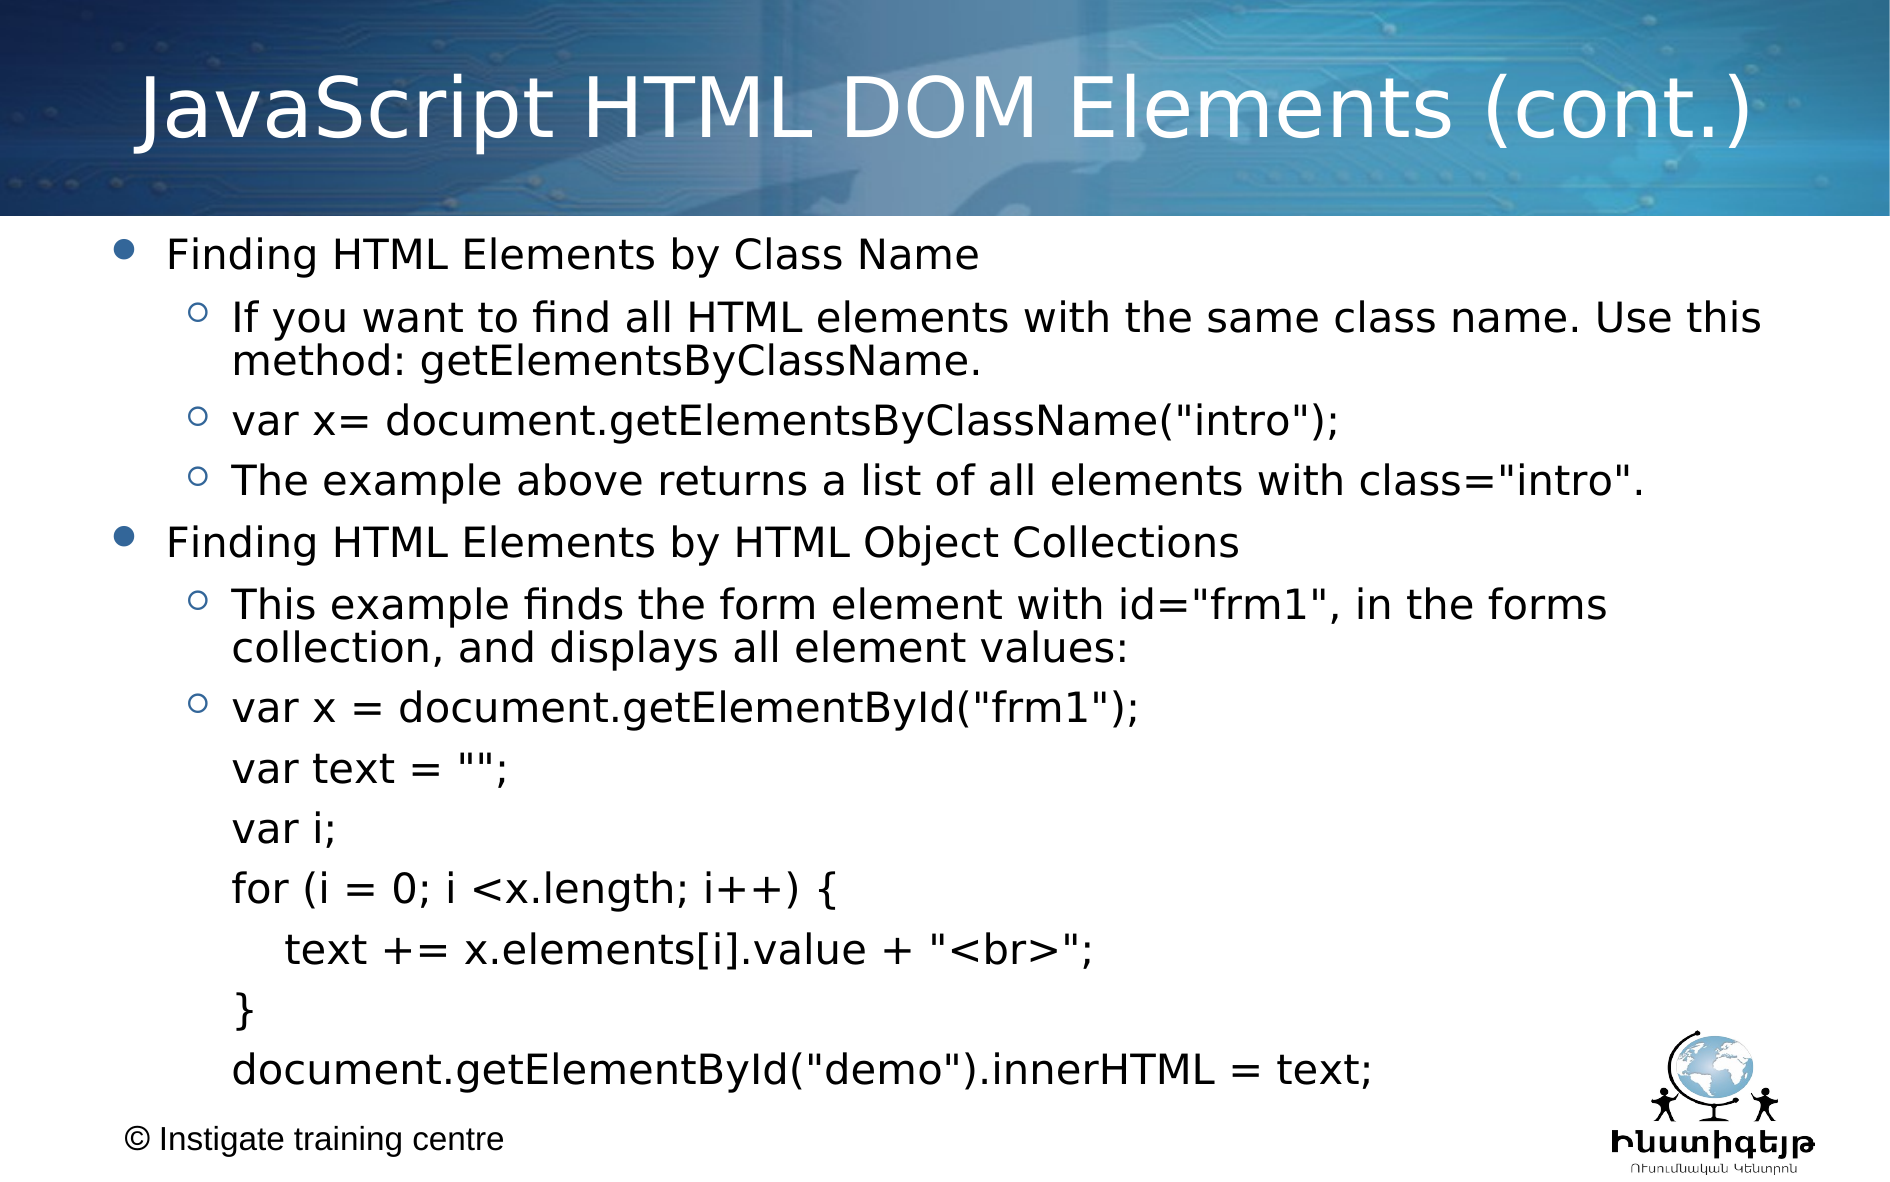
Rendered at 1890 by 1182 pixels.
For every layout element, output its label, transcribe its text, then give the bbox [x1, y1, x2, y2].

picture [1612, 1030, 1815, 1175]
list Finding HTML Elements by Class Name If you want to find all HTML elements with the same class name. Use this method: getElementsByClassName. var x= document.getElementsByClassName("intro"); The example above returns a list of all elements with class="intro". Finding HTML Elements by HTML Object Collections This example finds the form element with id="frm1", in the forms collection, and displays all element values: var x = document.getElementById("frm1"); var text = ""; var i; for (i = 0; i <x.length; i++) { text += x.elements[i].value + "<br>"; } document.getElementById("demo").innerHTML = text; [110, 235, 1801, 267]
picture [0, 0, 1890, 216]
